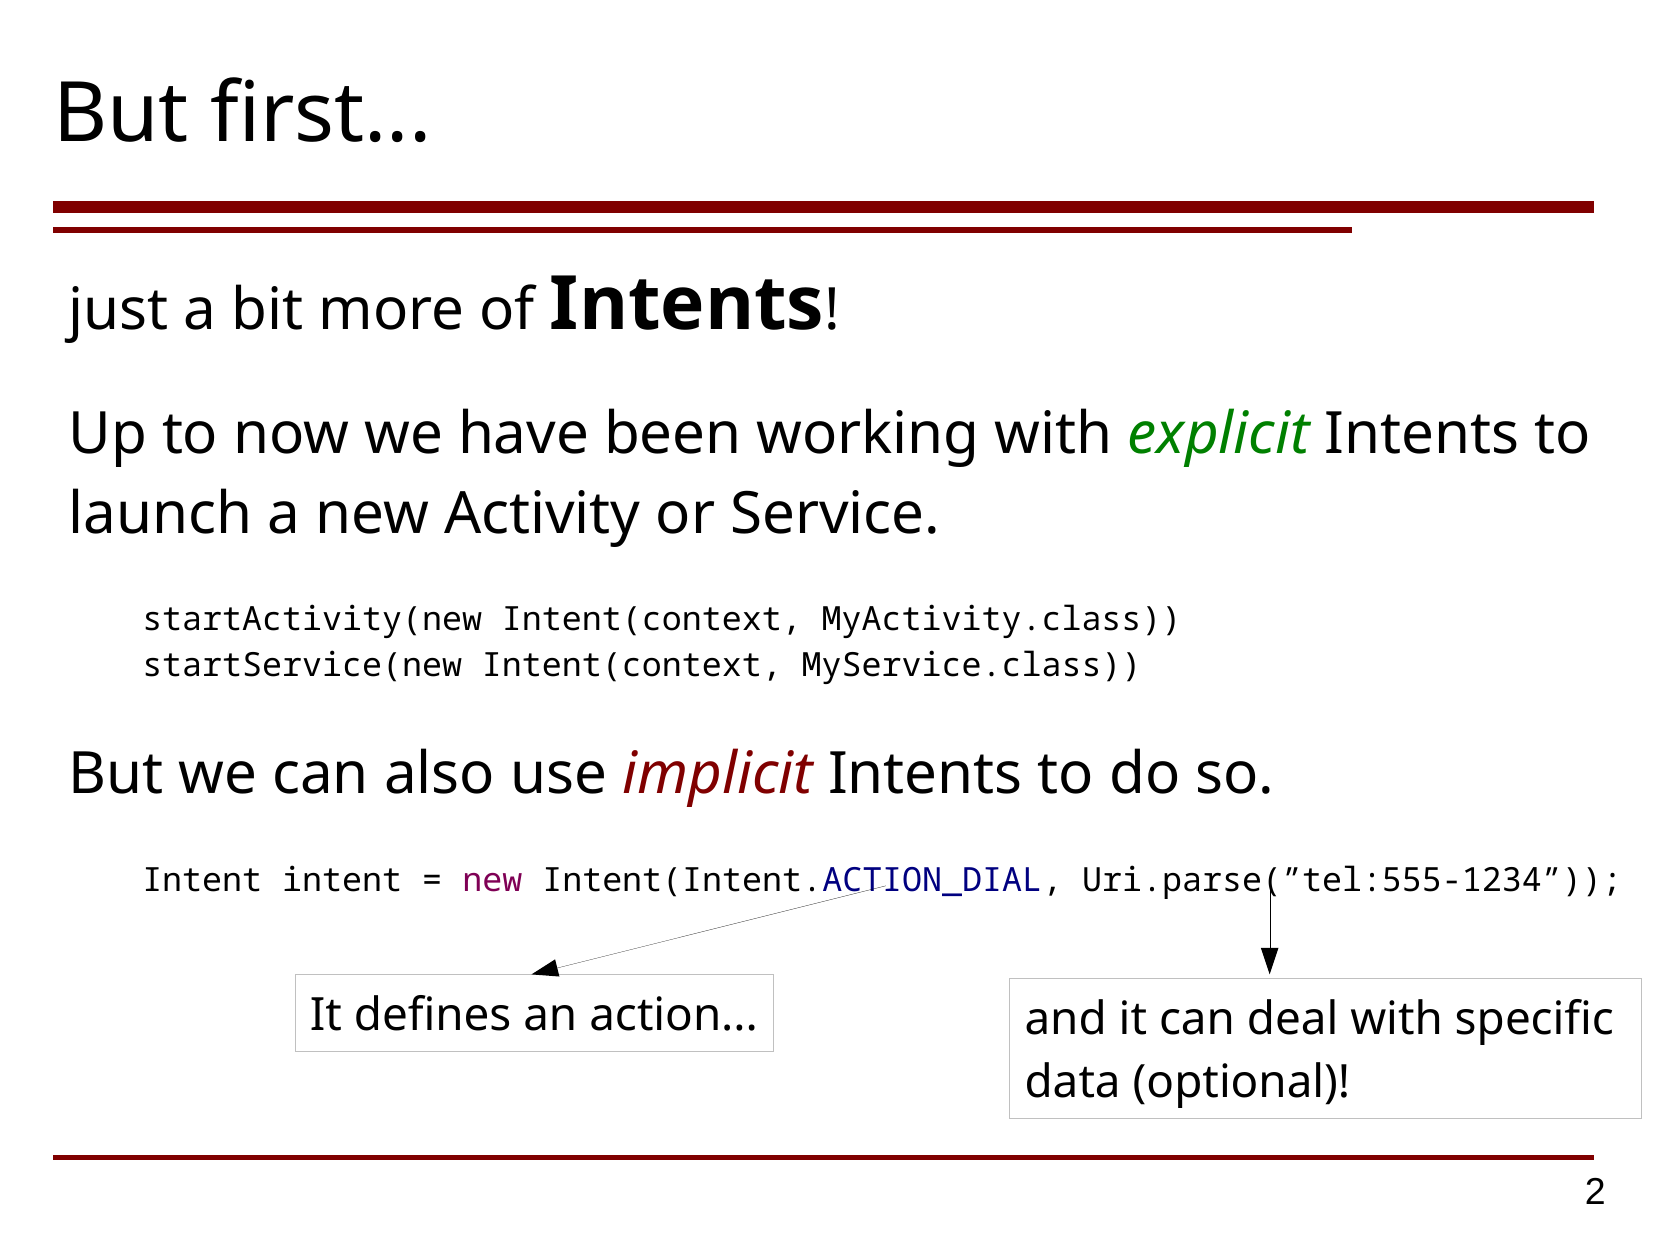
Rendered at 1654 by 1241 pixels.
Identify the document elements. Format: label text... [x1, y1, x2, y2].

text_box just a bit more of Intents! Up to now we have been working with explicit Intents to launch a new Activity or Service. startActivity(new Intent(context, MyActivity.class)) startService(new Intent(context, MyService.class)) But we can also use implicit Intents to do so. Intent intent = new Intent(Intent.ACTION_DIAL, Uri.parse(”tel:555-1234”)); [53, 242, 1637, 886]
text_box and it can deal with specific data (optional)! [1009, 978, 1610, 1117]
subtitle But first... [53, 48, 1542, 172]
text_box It defines an action... [295, 974, 748, 1051]
text_box <número> [35, 1163, 1654, 1221]
